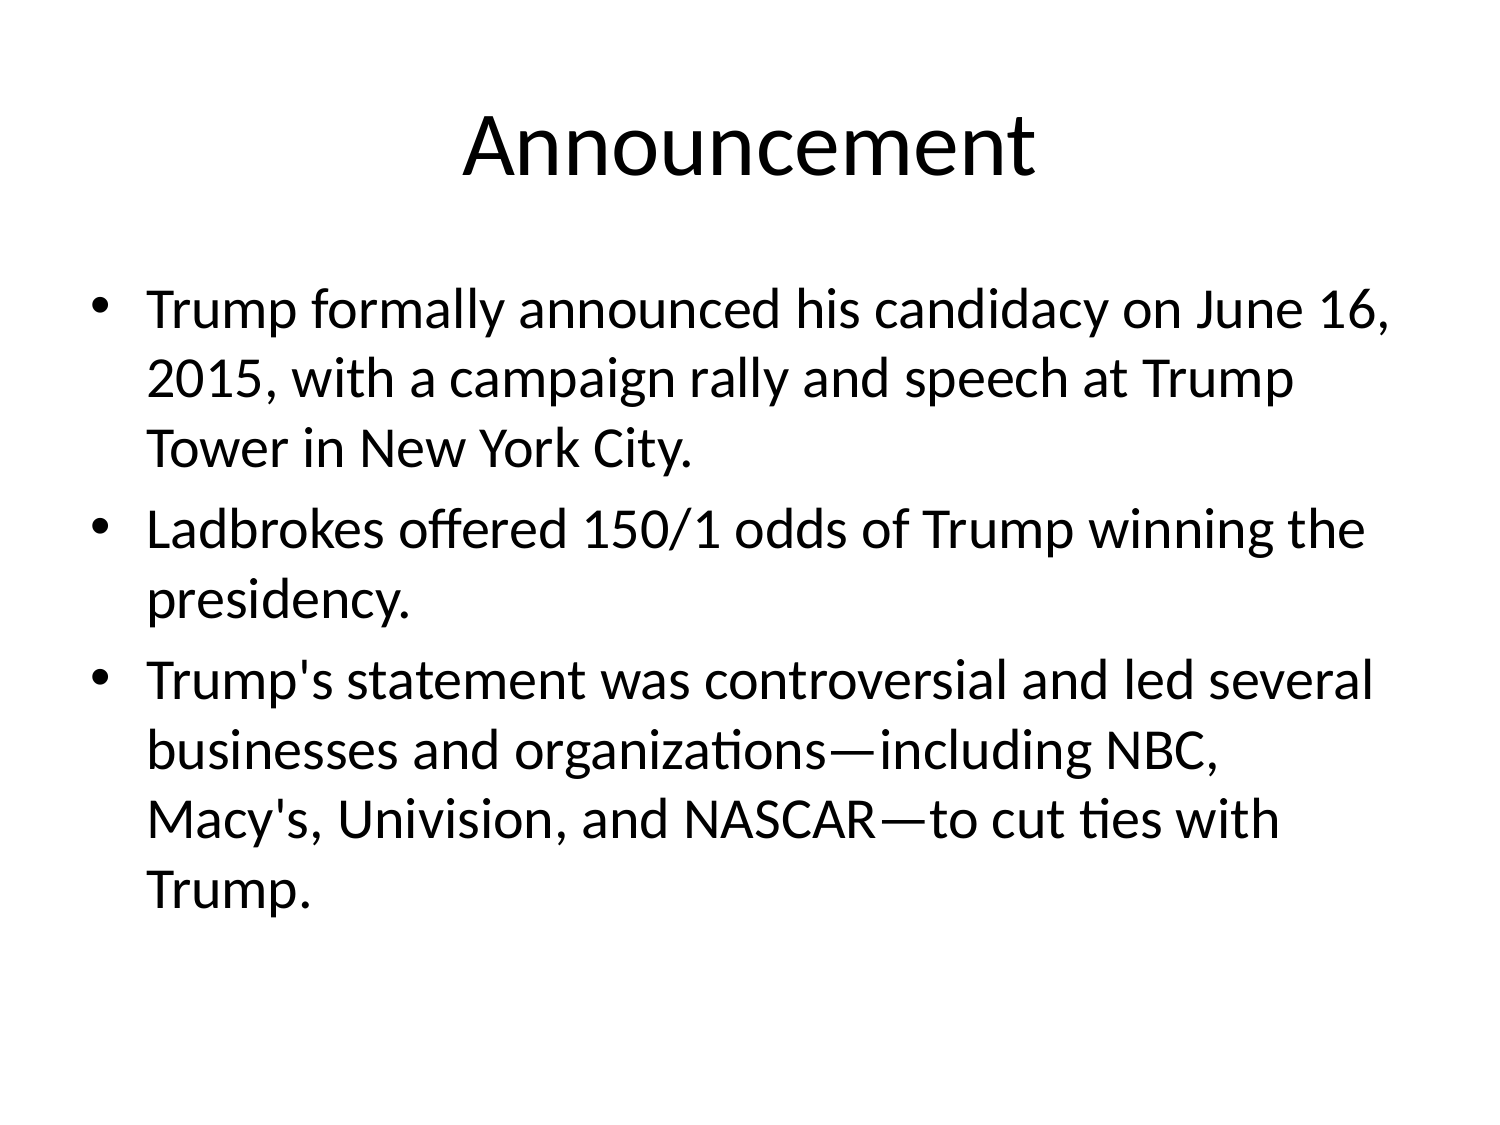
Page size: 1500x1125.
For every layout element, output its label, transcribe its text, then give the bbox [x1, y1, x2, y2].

title Announcement [75, 45, 1425, 233]
list Trump formally announced his candidacy on June 16, 2015, with a campaign rally and speech at Trump Tower in New York City. Ladbrokes offered 150/1 odds of Trump winning the presidency. Trump's statement was controversial and led several businesses and organizations—including NBC, Macy's, Univision, and NASCAR—to cut ties with Trump. [75, 262, 1425, 1005]
